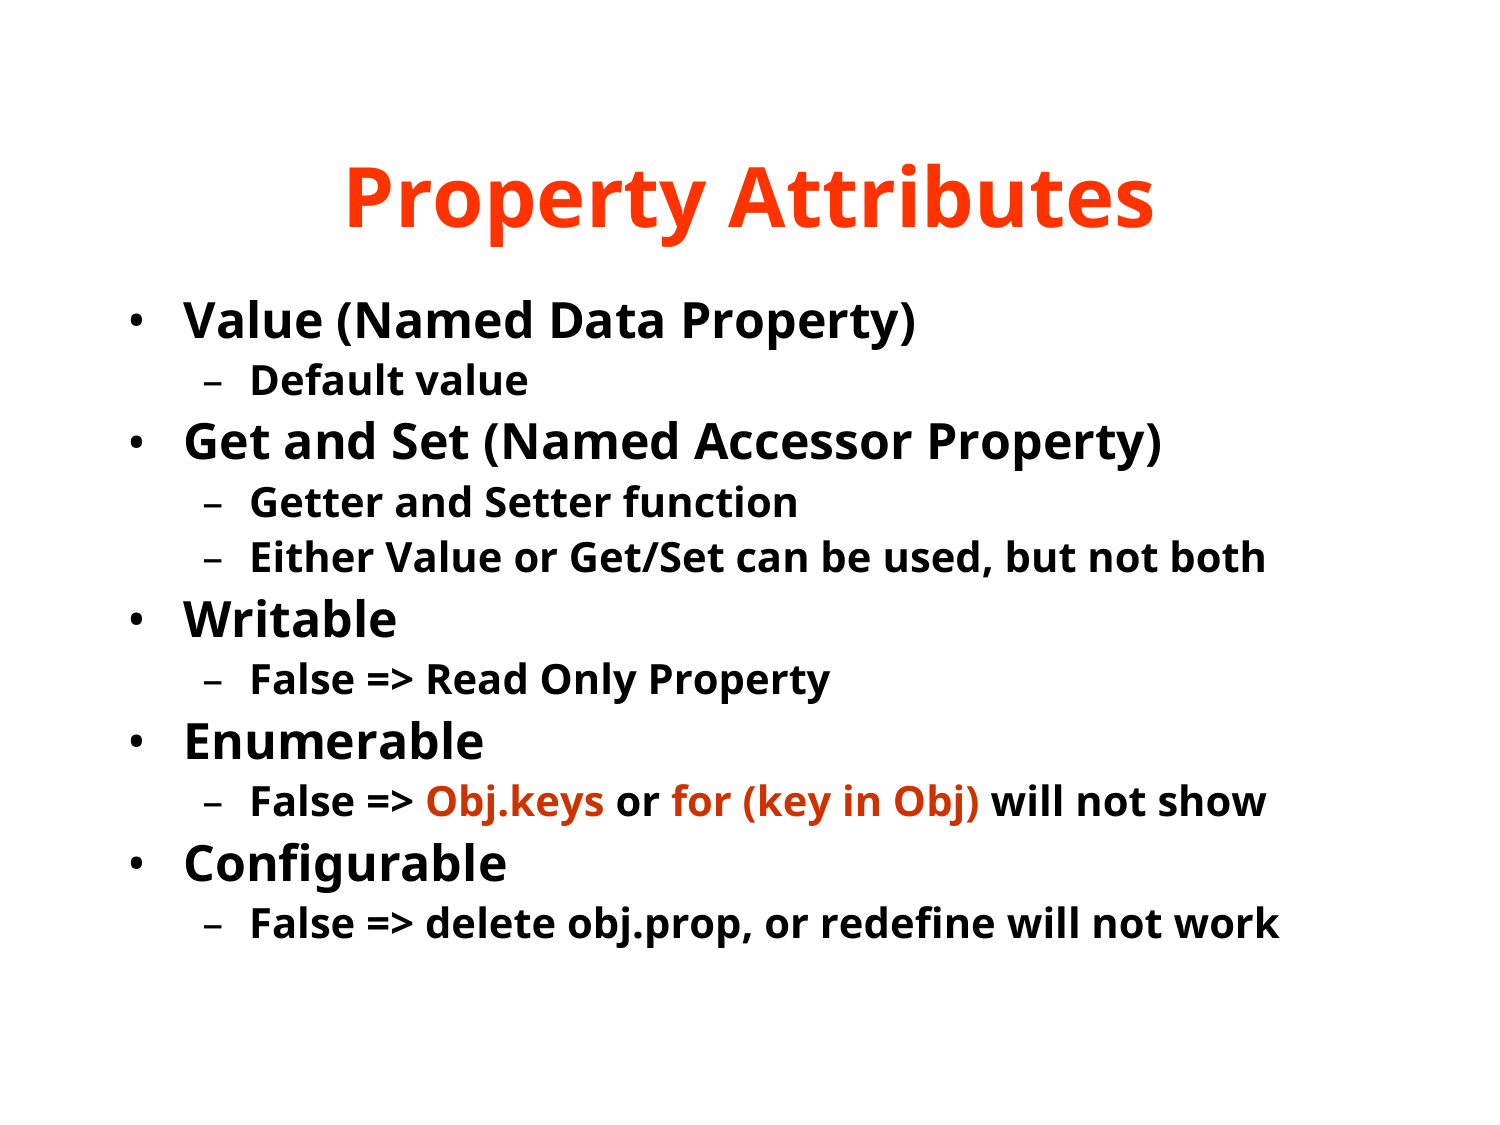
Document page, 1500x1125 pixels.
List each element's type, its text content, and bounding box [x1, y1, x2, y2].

list Value (Named Data Property) Default value Get and Set (Named Accessor Property) Getter and Setter function Either Value or Get/Set can be used, but not both Writable False => Read Only Property Enumerable False => Obj.keys or for (key in Obj) will not show Configurable False => delete obj.prop, or redefine will not work [112, 287, 1388, 1011]
title Property Attributes [112, 99, 1388, 287]
